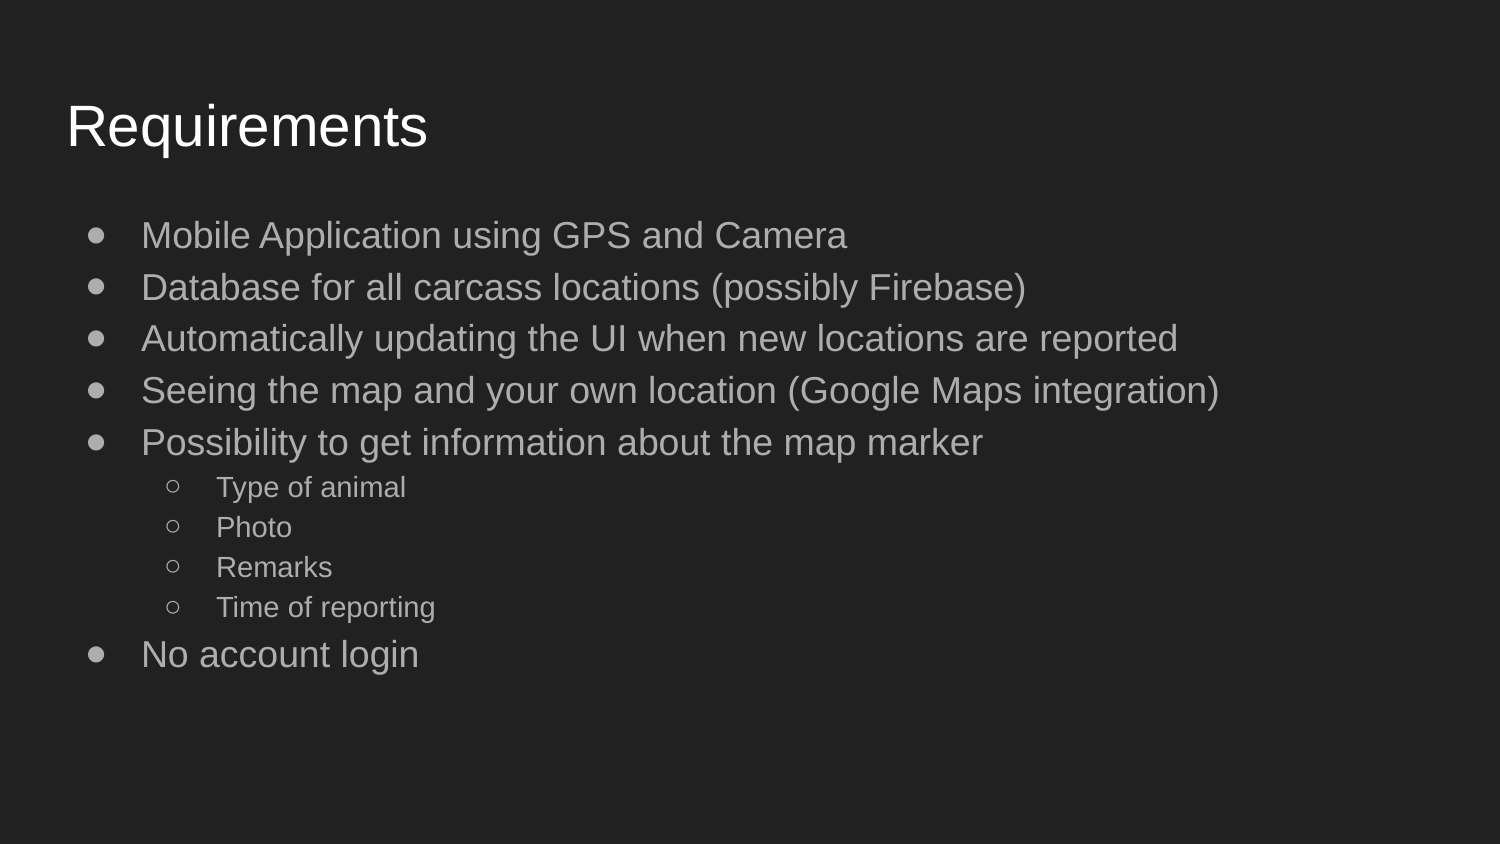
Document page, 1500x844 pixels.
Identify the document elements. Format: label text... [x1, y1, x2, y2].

title Requirements [51, 72, 1449, 167]
list Mobile Application using GPS and Camera Database for all carcass locations (possibly Firebase) Automatically updating the UI when new locations are reported Seeing the map and your own location (Google Maps integration) Possibility to get information about the map marker Type of animal Photo Remarks Time of reporting No account login [51, 189, 1449, 750]
